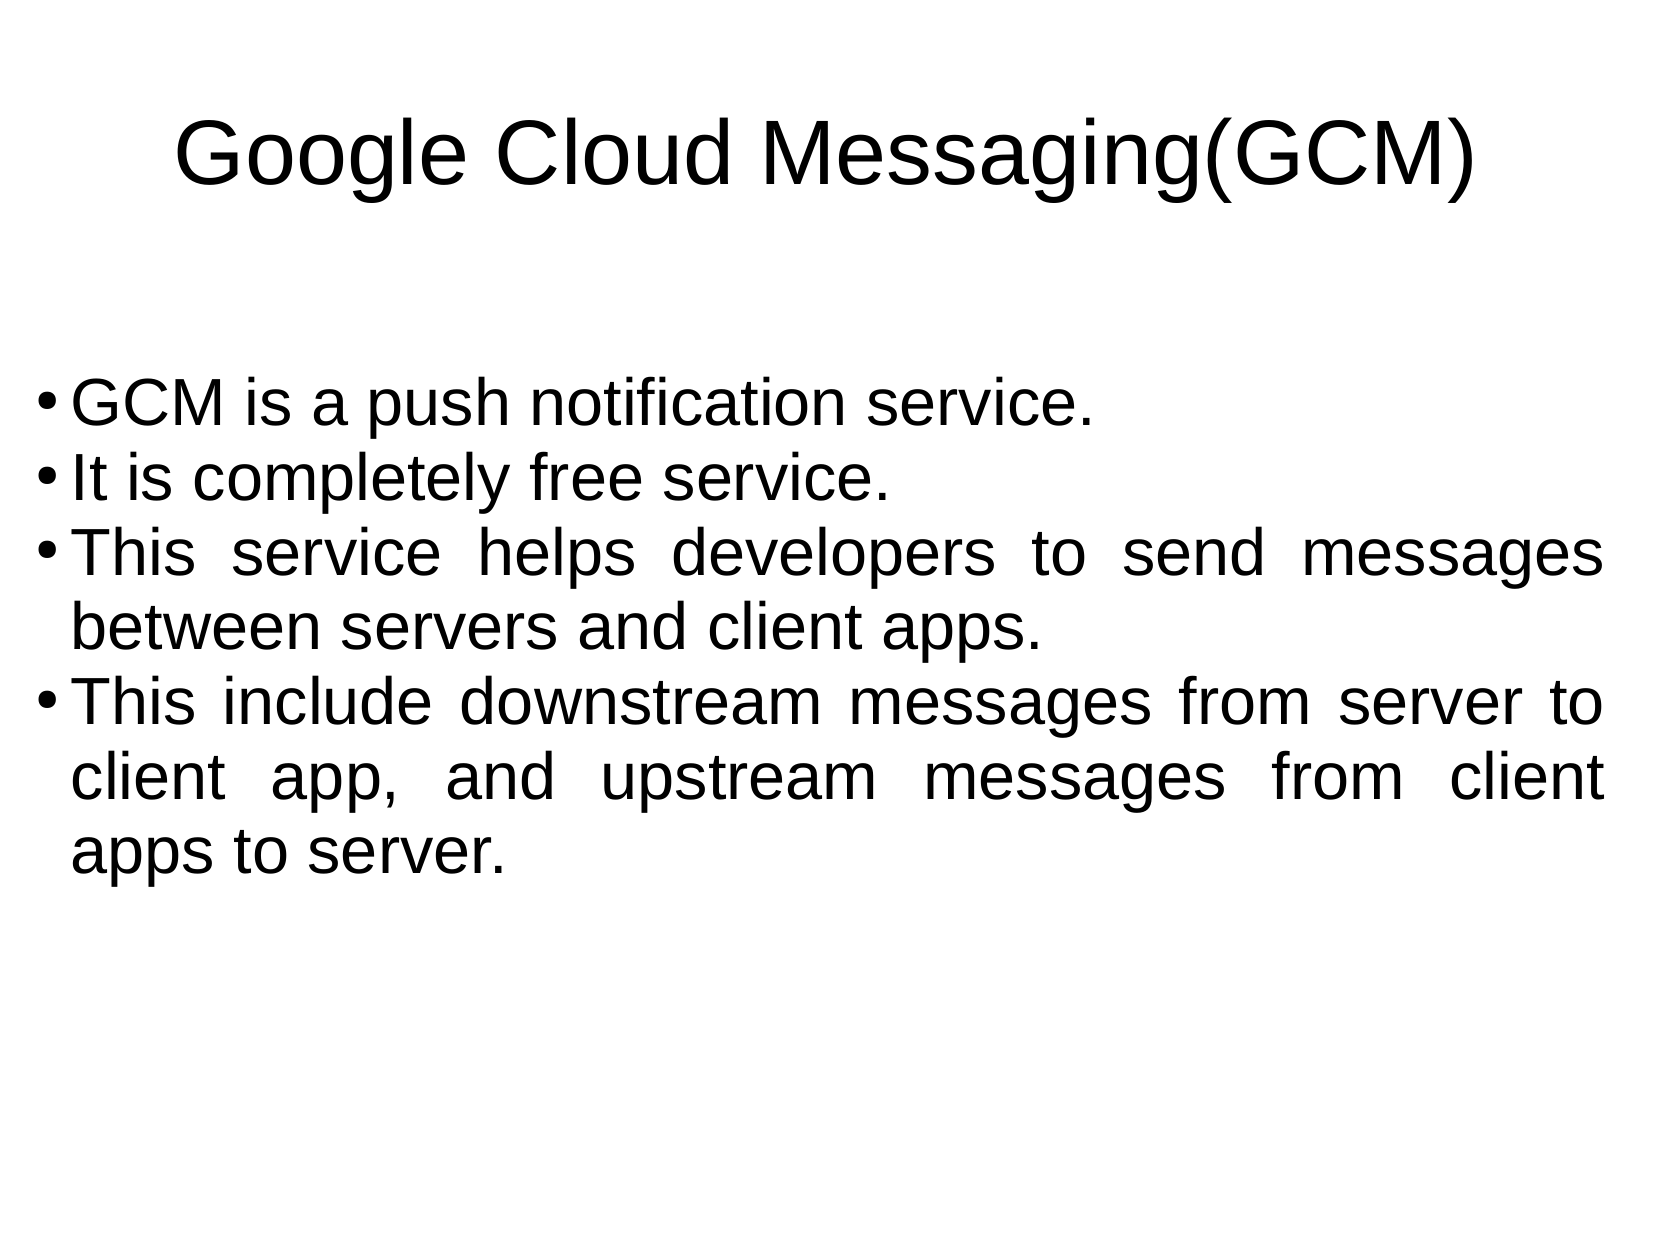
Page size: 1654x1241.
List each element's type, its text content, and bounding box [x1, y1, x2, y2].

title Google Cloud Messaging(GCM) [82, 49, 1571, 237]
subtitle GCM is a push notification service. It is completely free service. This service helps developers to send messages between servers and client apps. This include downstream messages from server to client app, and upstream messages from client apps to server. [35, 237, 1607, 1016]
